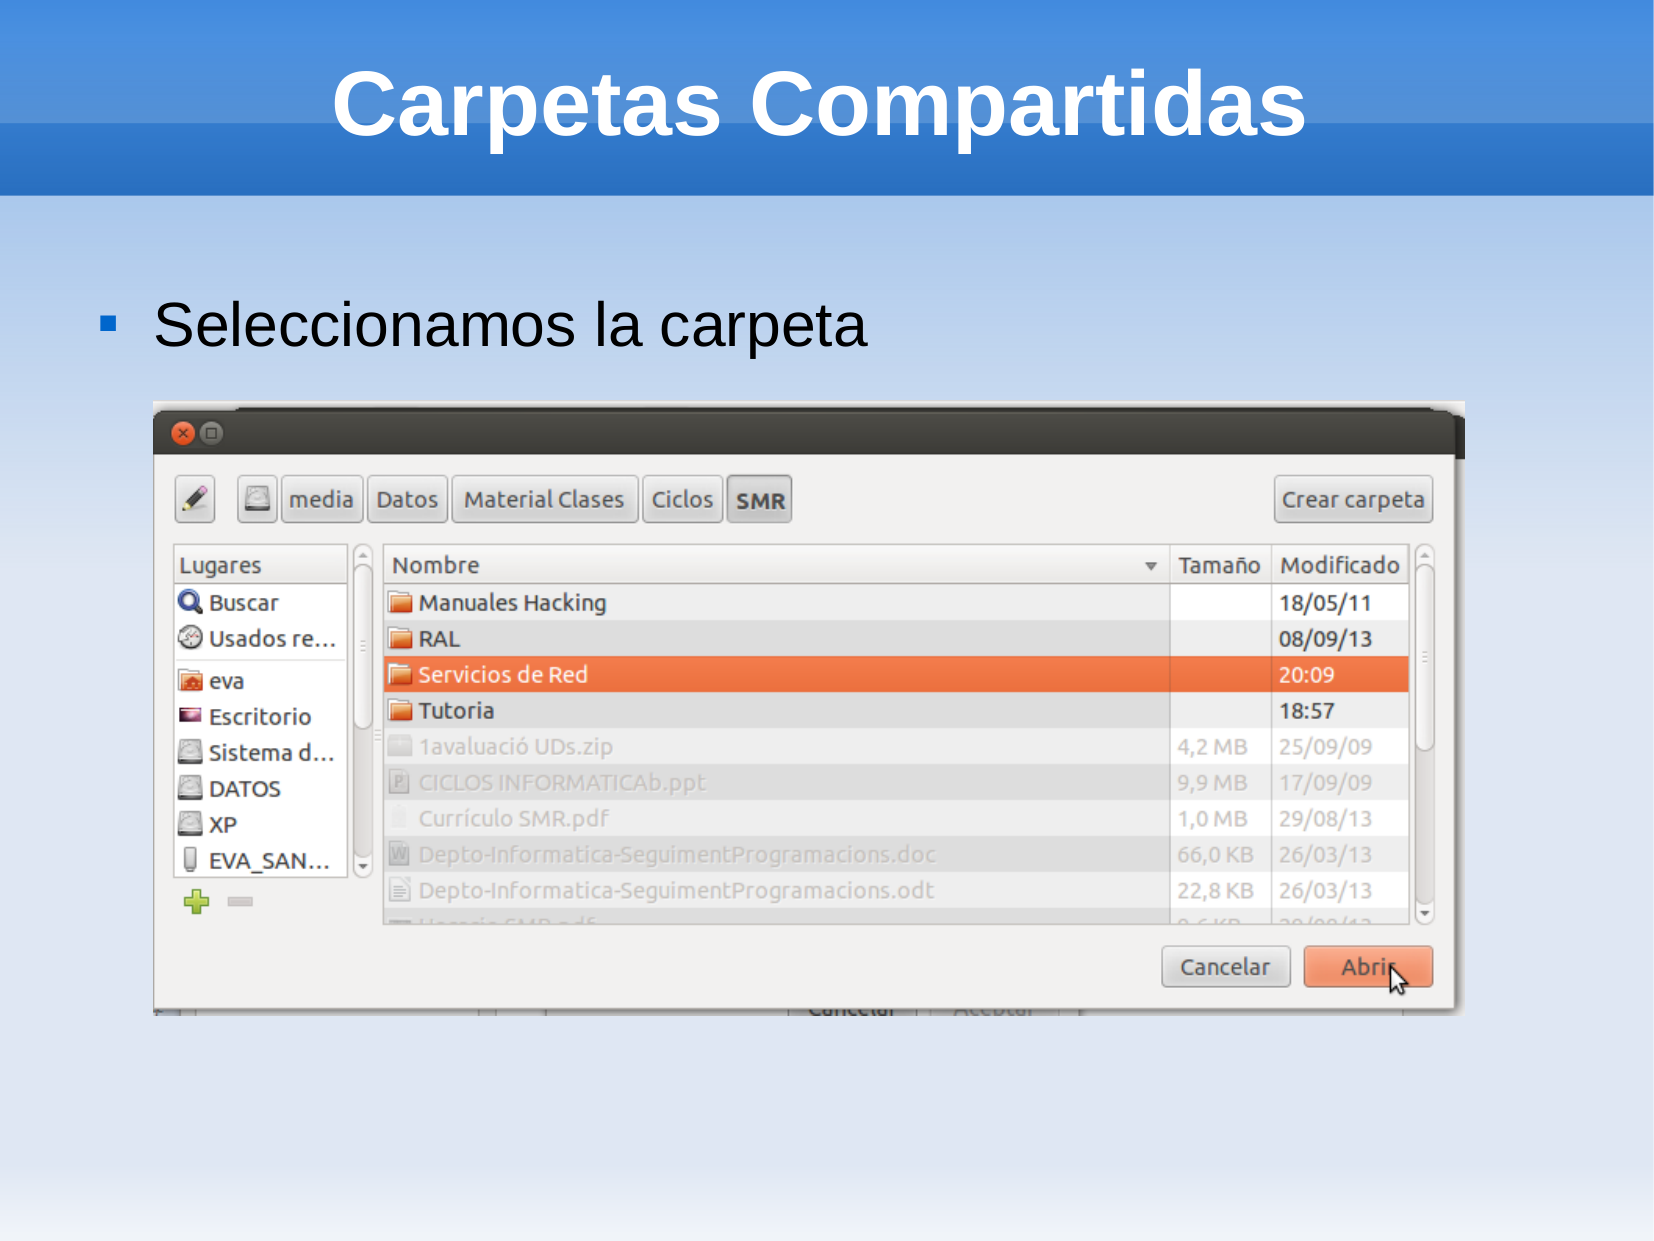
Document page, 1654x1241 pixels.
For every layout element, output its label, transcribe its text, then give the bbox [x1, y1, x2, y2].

picture [0, 0, 1654, 1241]
title Carpetas Compartidas [76, 0, 1565, 208]
list Seleccionamos la carpeta [82, 290, 1571, 1109]
